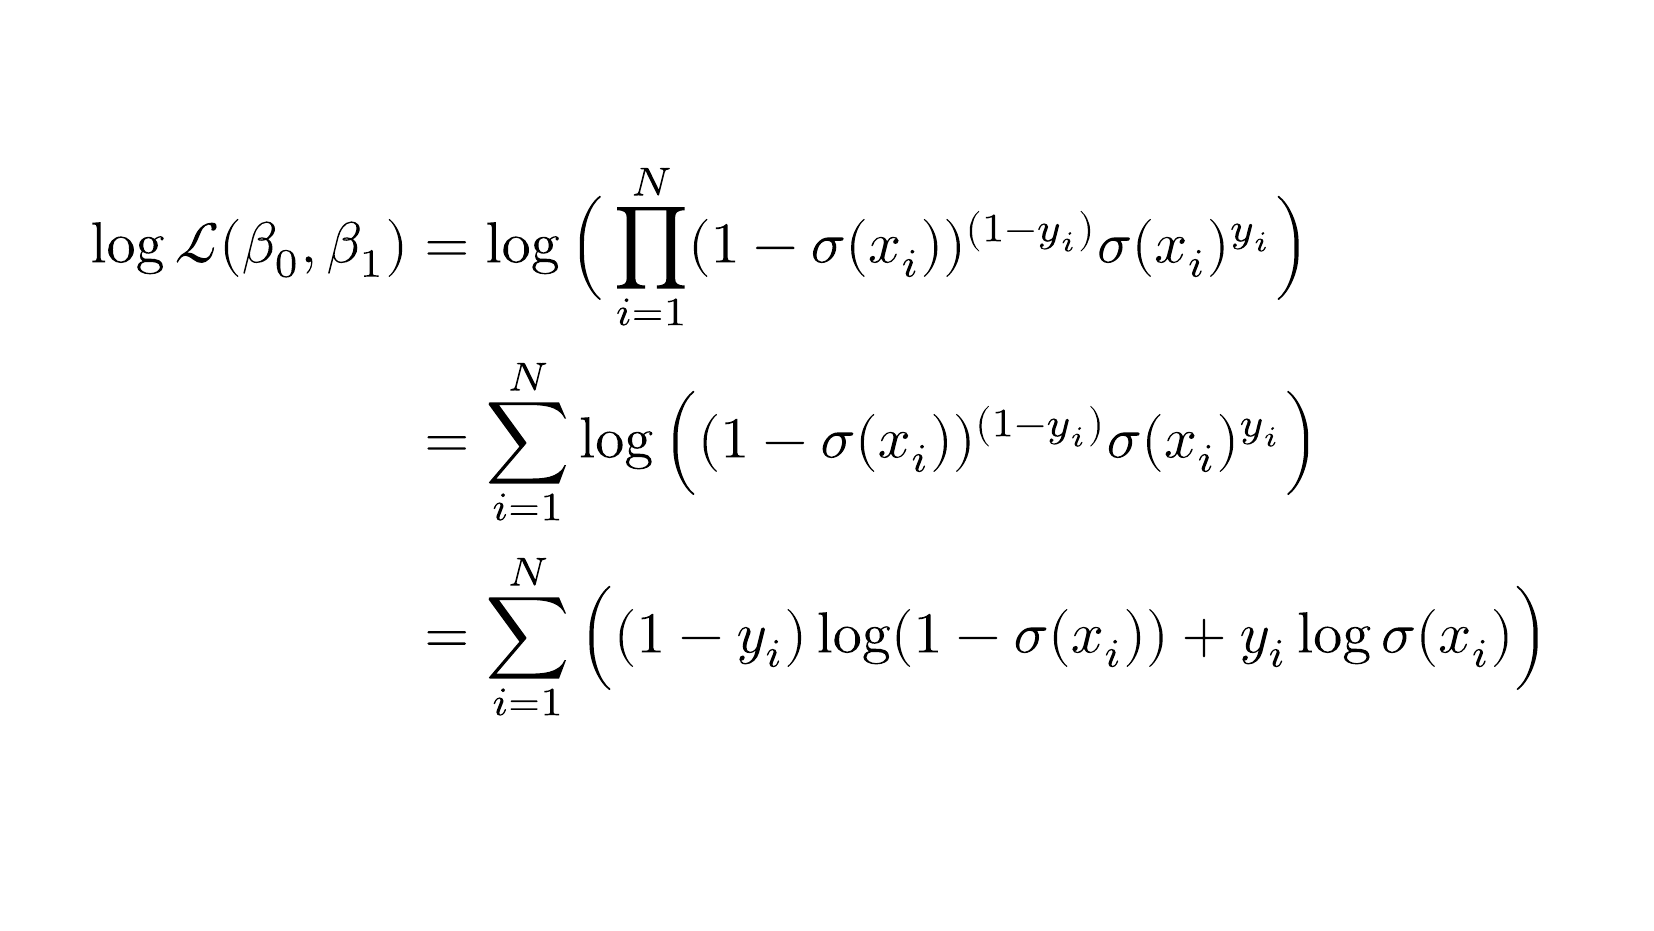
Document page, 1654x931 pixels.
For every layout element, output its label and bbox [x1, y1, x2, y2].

picture [88, 165, 1540, 718]
